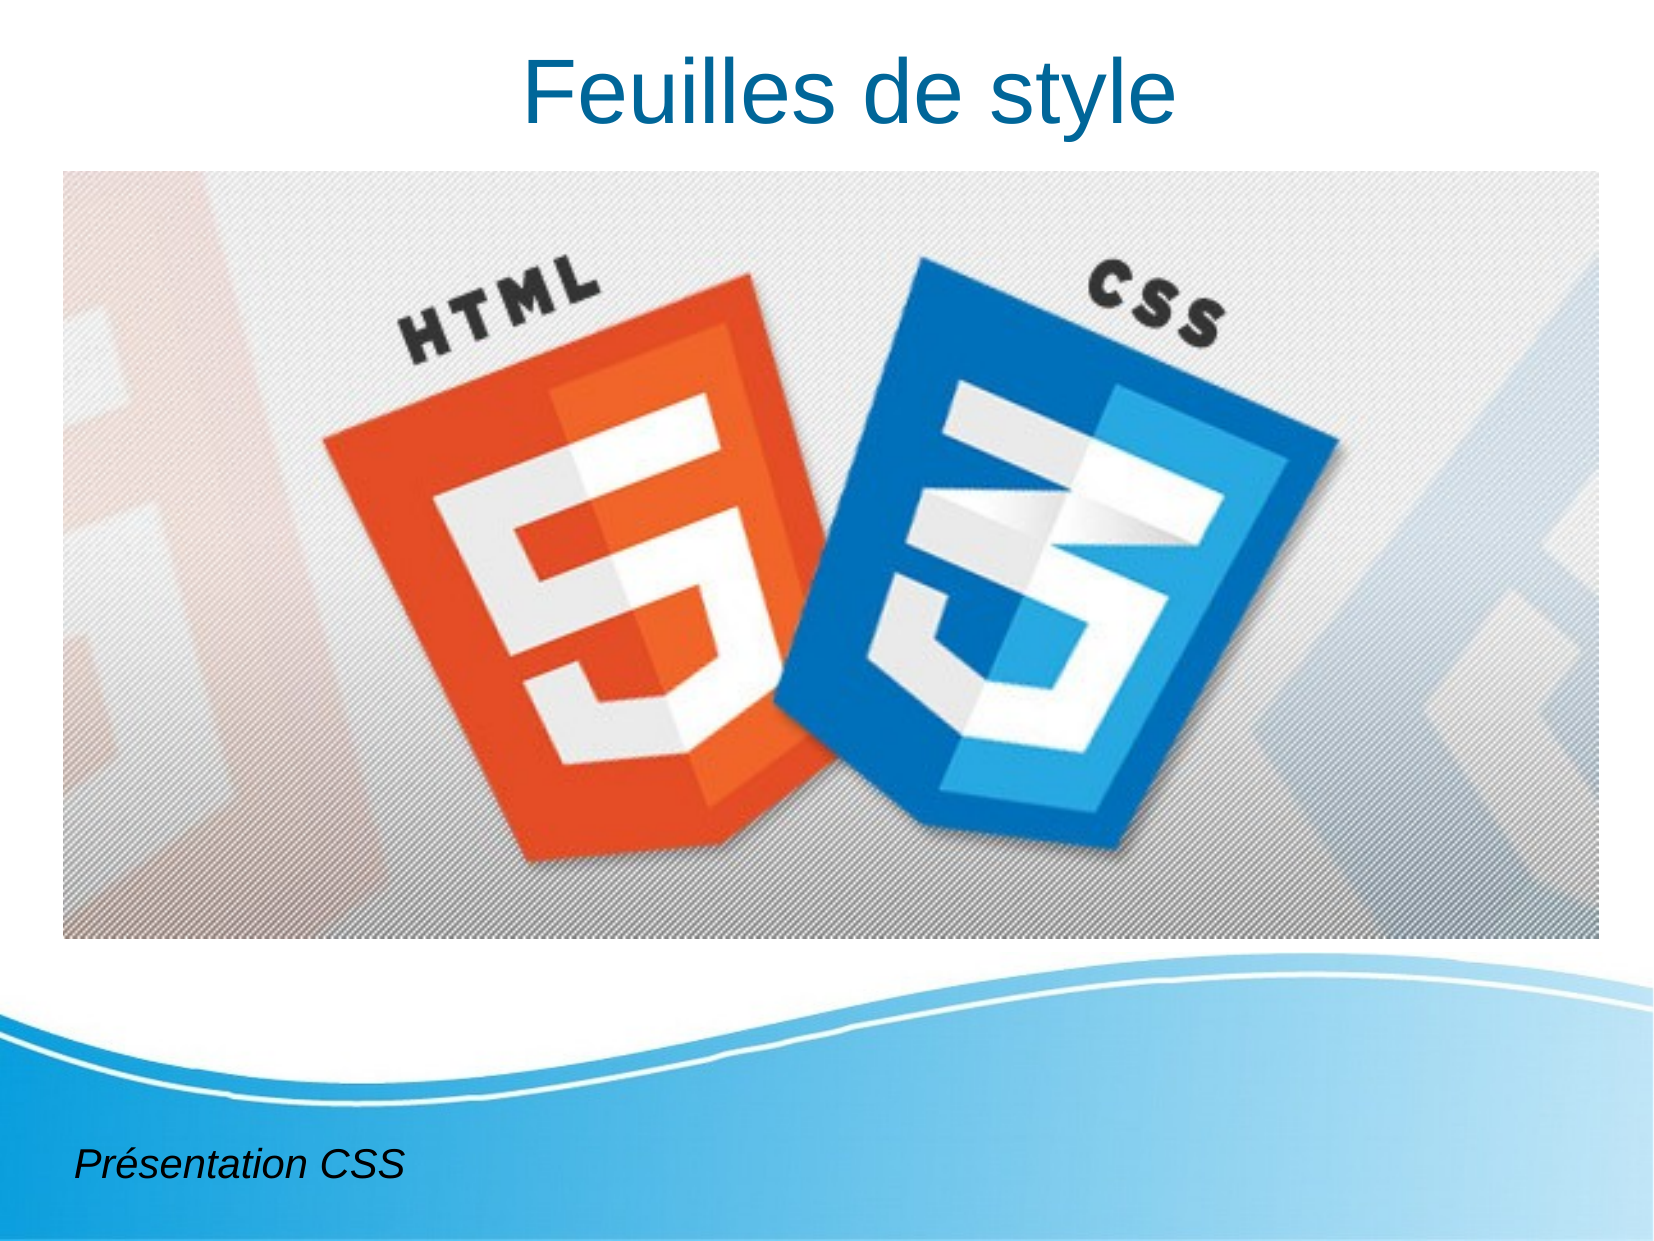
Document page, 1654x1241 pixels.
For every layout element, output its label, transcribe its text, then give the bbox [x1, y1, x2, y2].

title Feuilles de style [106, 0, 1595, 171]
picture [0, 952, 1654, 1241]
picture [63, 171, 1599, 939]
